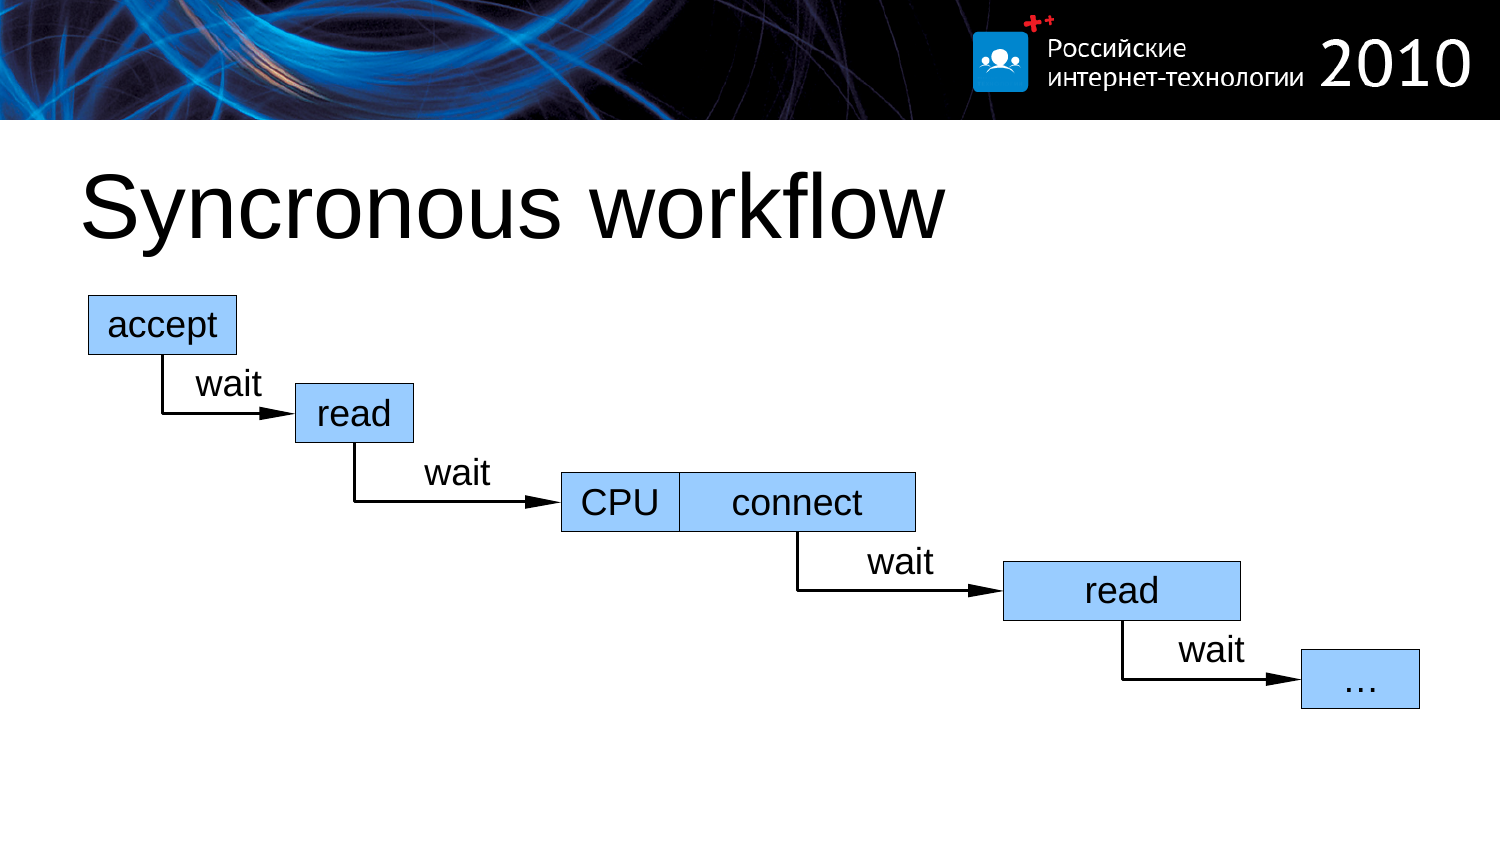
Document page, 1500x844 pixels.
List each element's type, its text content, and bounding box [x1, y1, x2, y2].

text_box … [1301, 649, 1420, 709]
text_box connect [680, 472, 916, 532]
text_box CPU [561, 472, 680, 532]
title Syncronous workflow [79, 149, 1430, 264]
picture [0, 0, 1500, 120]
text_box read [1003, 561, 1241, 621]
text_box read [295, 383, 414, 443]
text_box accept [88, 295, 237, 355]
